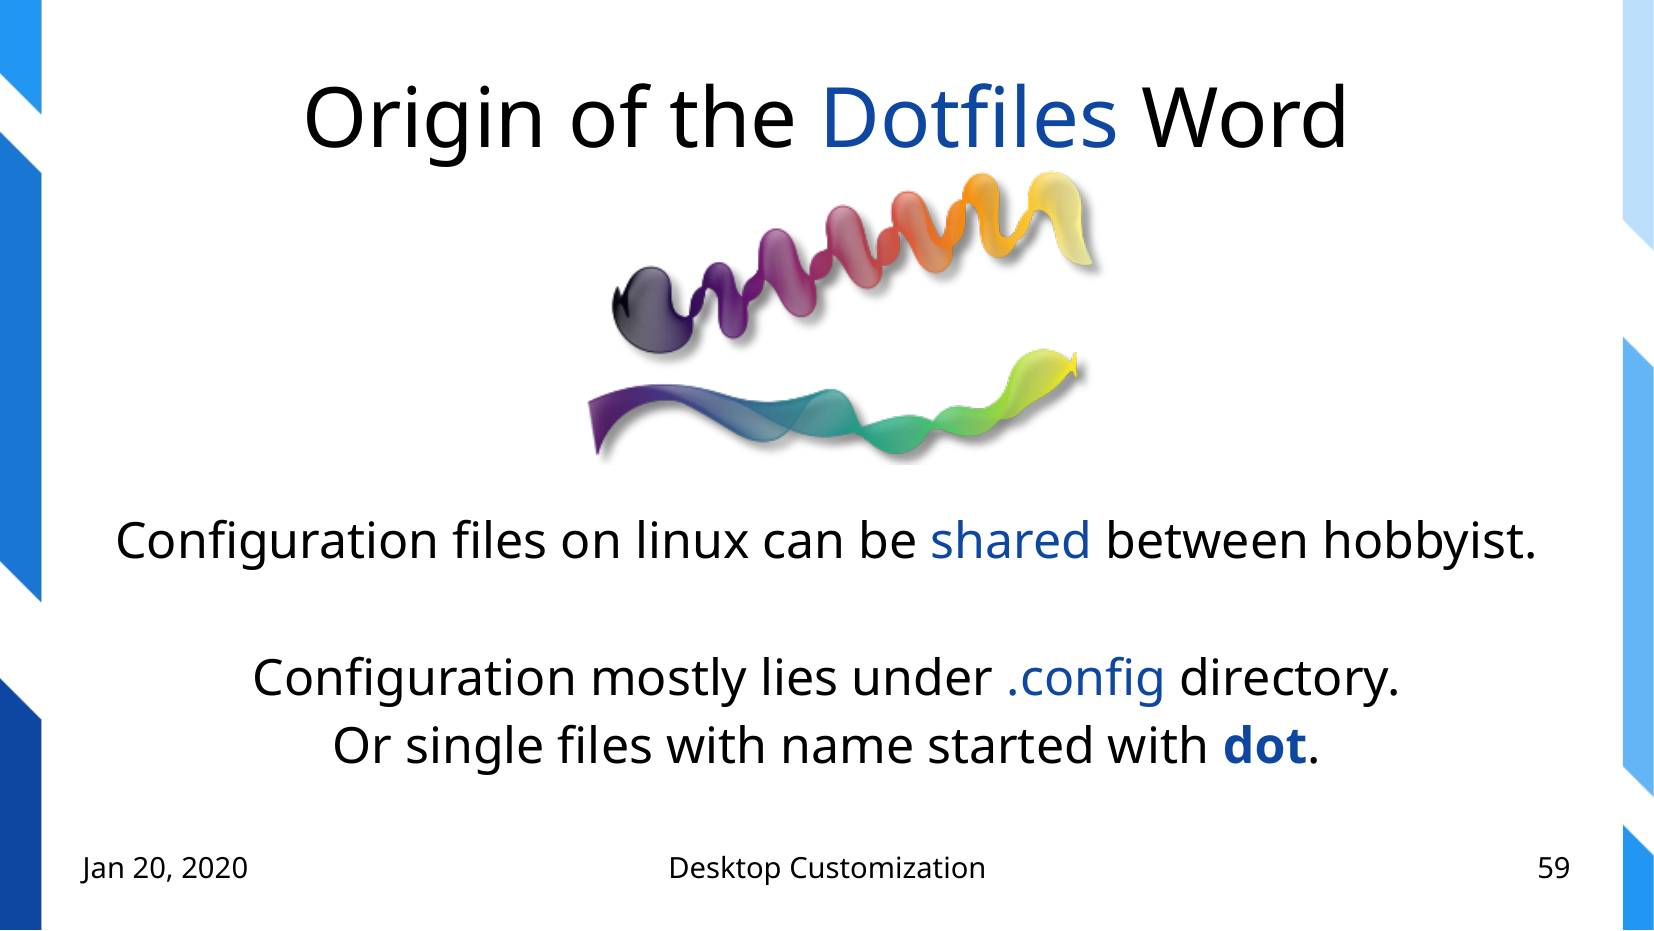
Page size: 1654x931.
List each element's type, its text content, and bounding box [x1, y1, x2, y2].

title Origin of the Dotfiles Word [82, 37, 1571, 193]
subtitle Configuration files on linux can be shared between hobbyist. Configuration mostly lies under .config directory. Or single files with name started with dot. [82, 487, 1571, 796]
picture [0, 0, 1654, 930]
